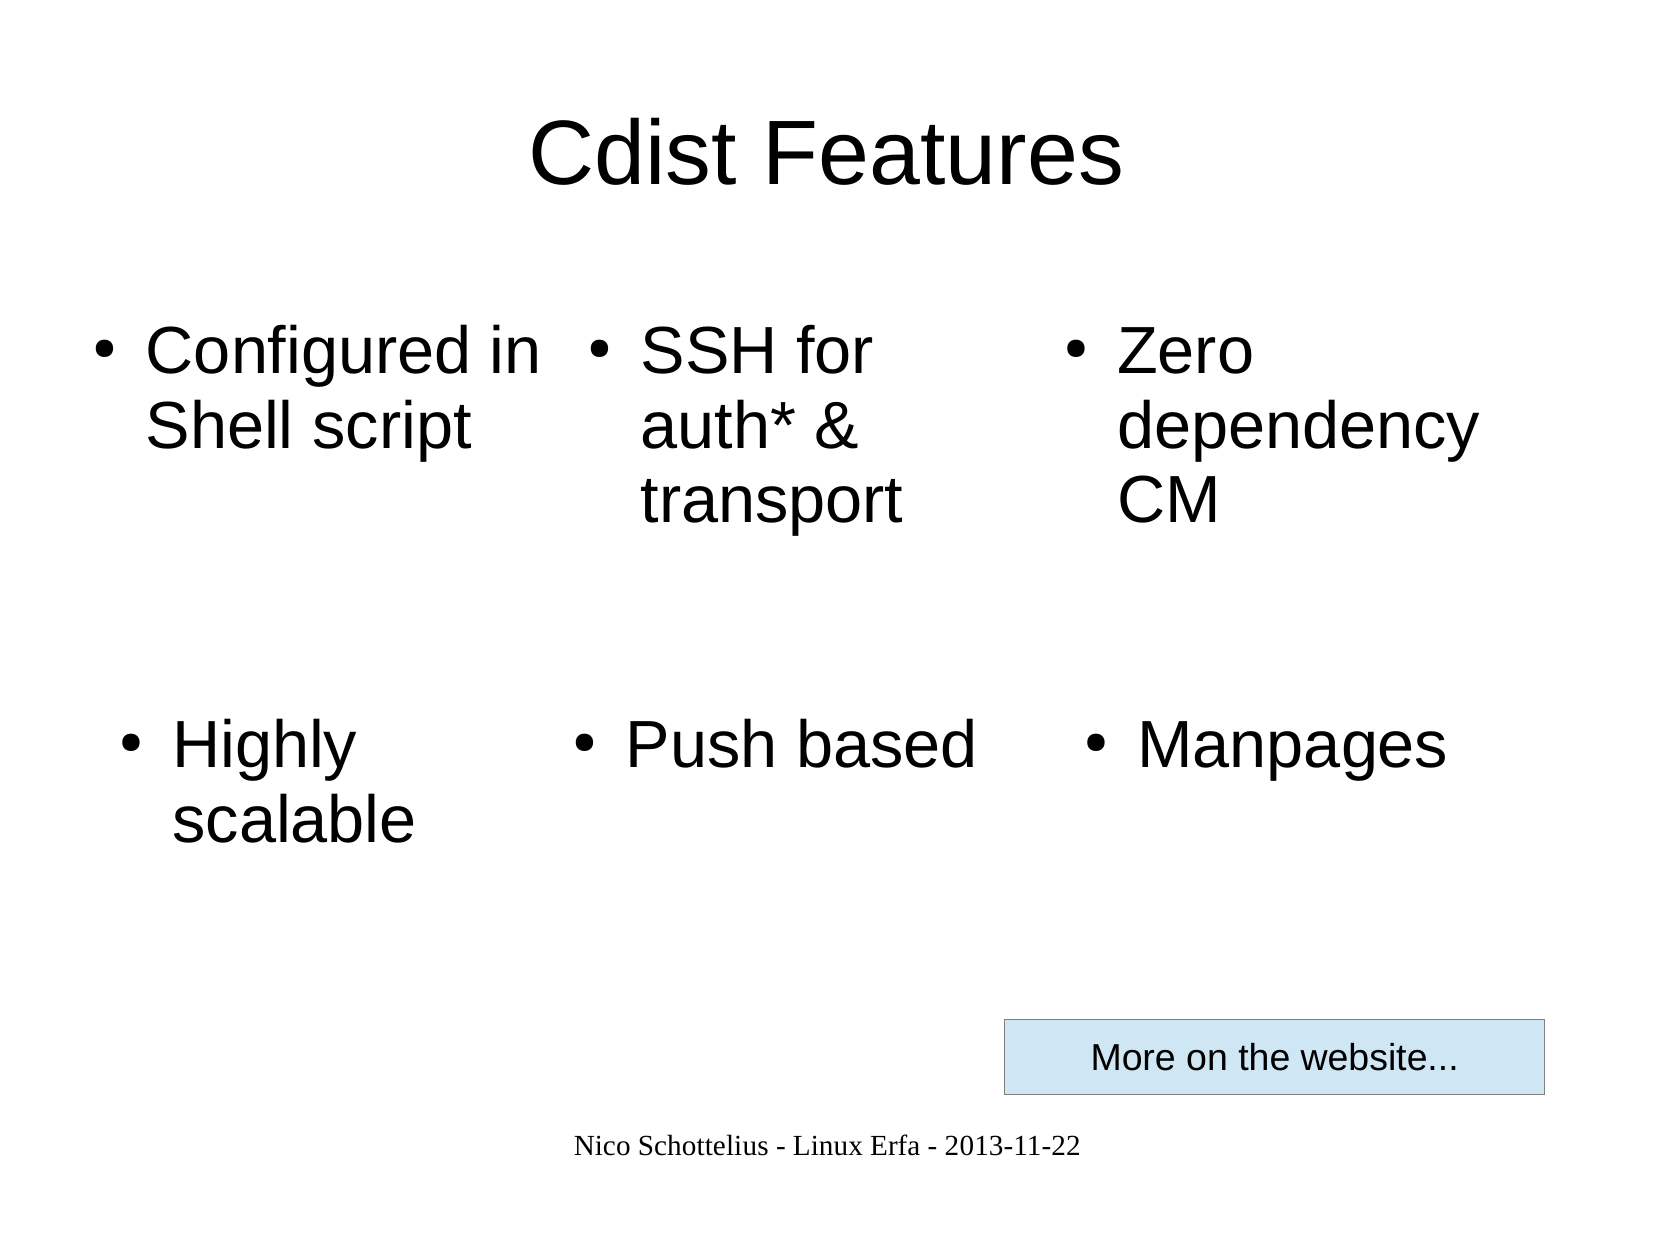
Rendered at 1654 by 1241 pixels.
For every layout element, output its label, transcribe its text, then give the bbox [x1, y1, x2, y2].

list Configured in Shell script [74, 312, 544, 657]
list Zero dependency CM [1046, 312, 1515, 657]
list SSH for auth* & transport [569, 312, 1039, 657]
list Manpages [1066, 706, 1536, 1019]
title Cdist Features [82, 49, 1571, 257]
text_box More on the website... [1004, 1019, 1545, 1095]
list Highly scalable [101, 706, 570, 1050]
list Push based [570, 706, 1024, 1050]
